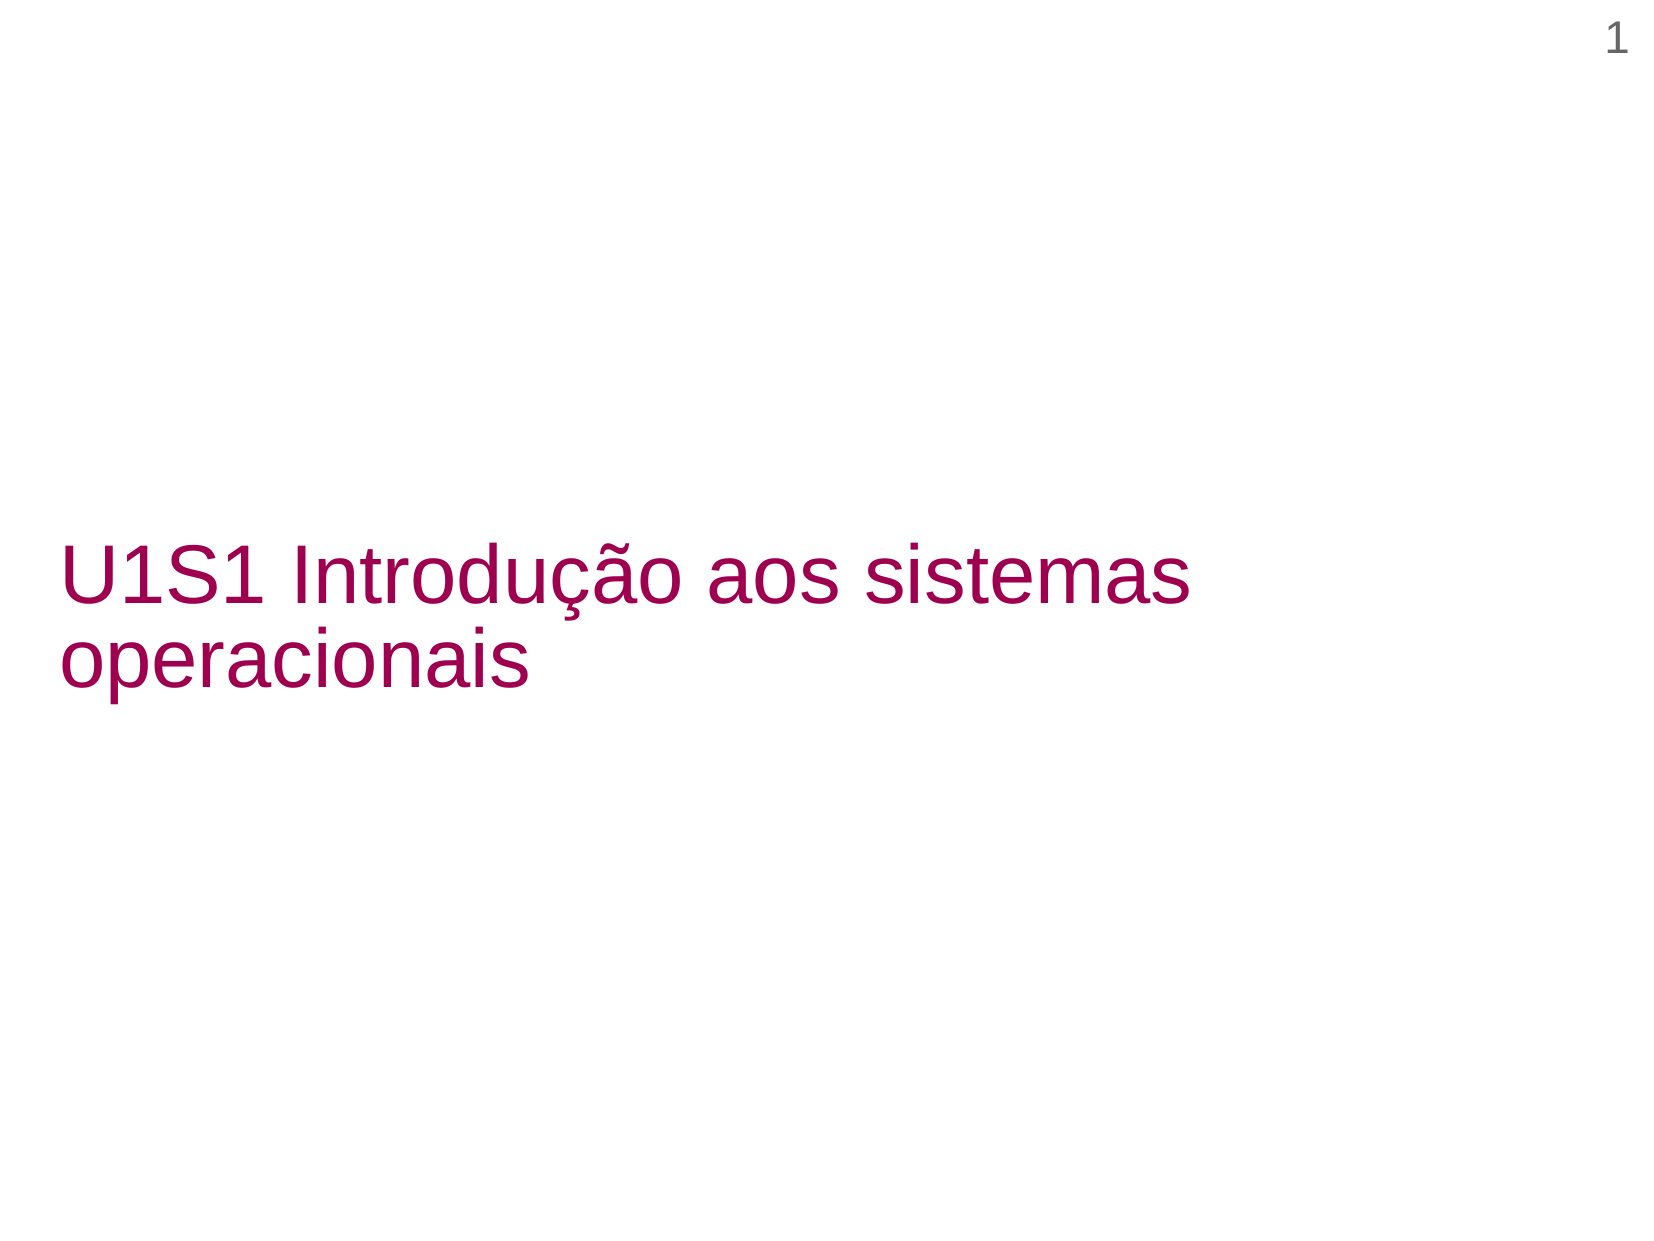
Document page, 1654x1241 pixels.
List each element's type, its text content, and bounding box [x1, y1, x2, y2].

title U1S1 Introdução aos sistemas operacionais [59, 29, 1595, 1211]
